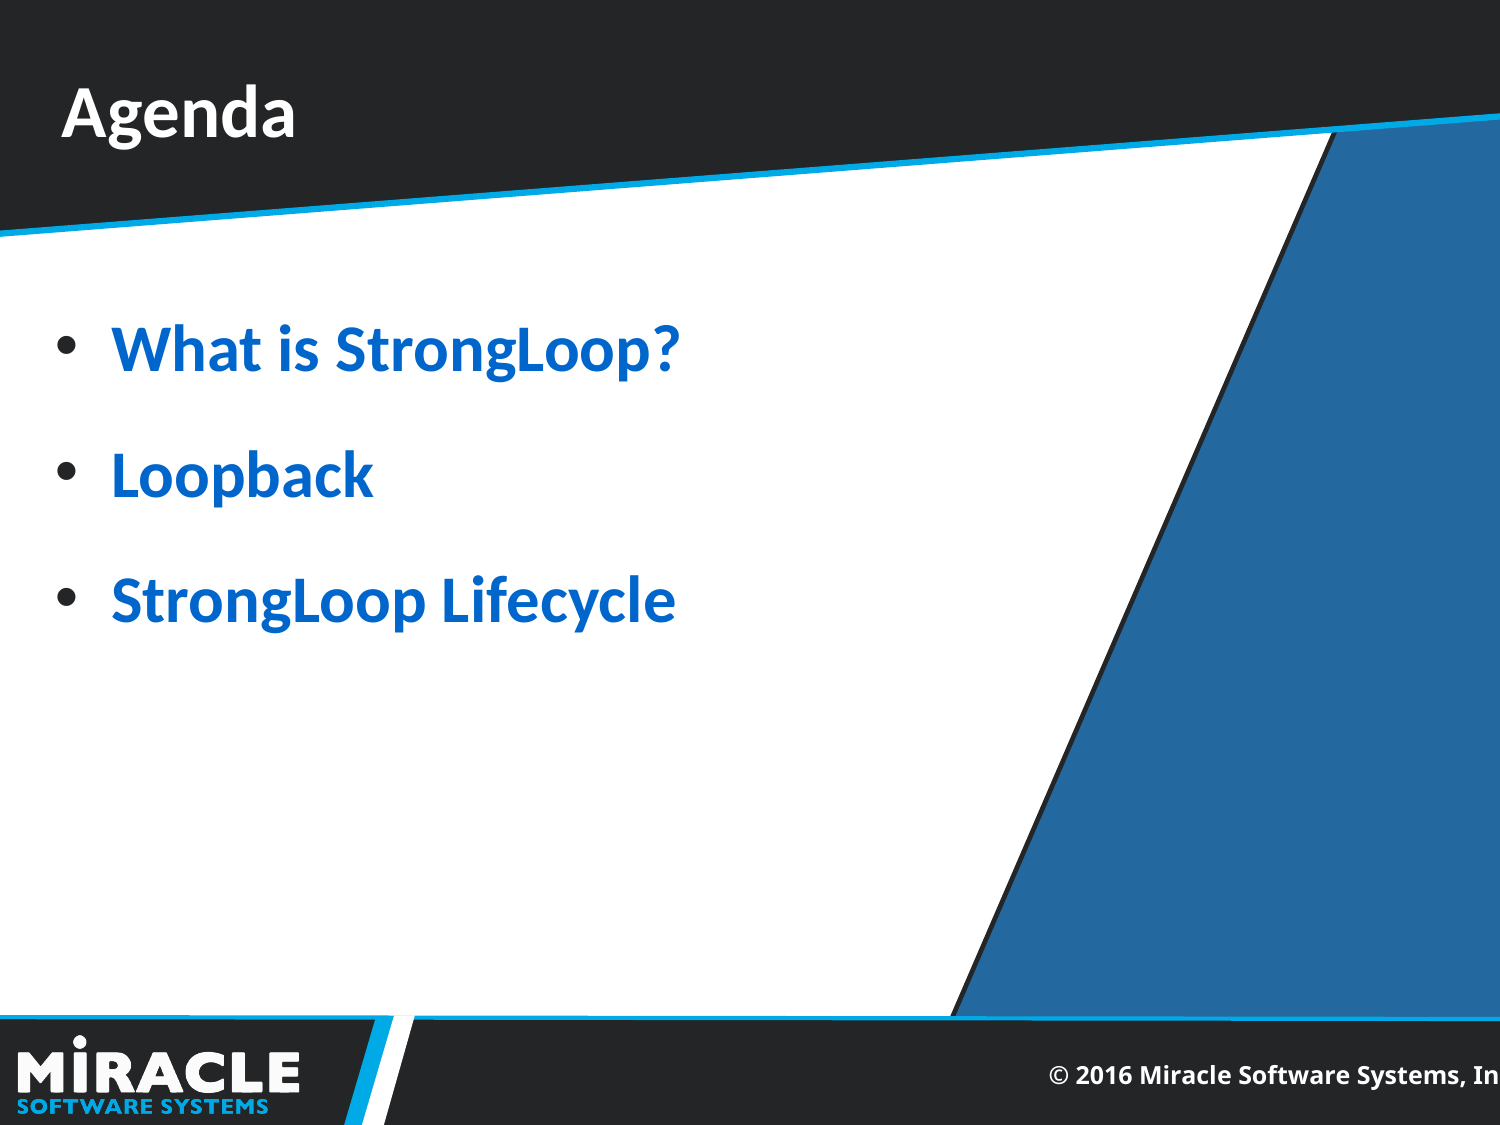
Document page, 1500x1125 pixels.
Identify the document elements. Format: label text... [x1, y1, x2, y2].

list What is StrongLoop? Loopback StrongLoop Lifecycle [39, 297, 991, 711]
